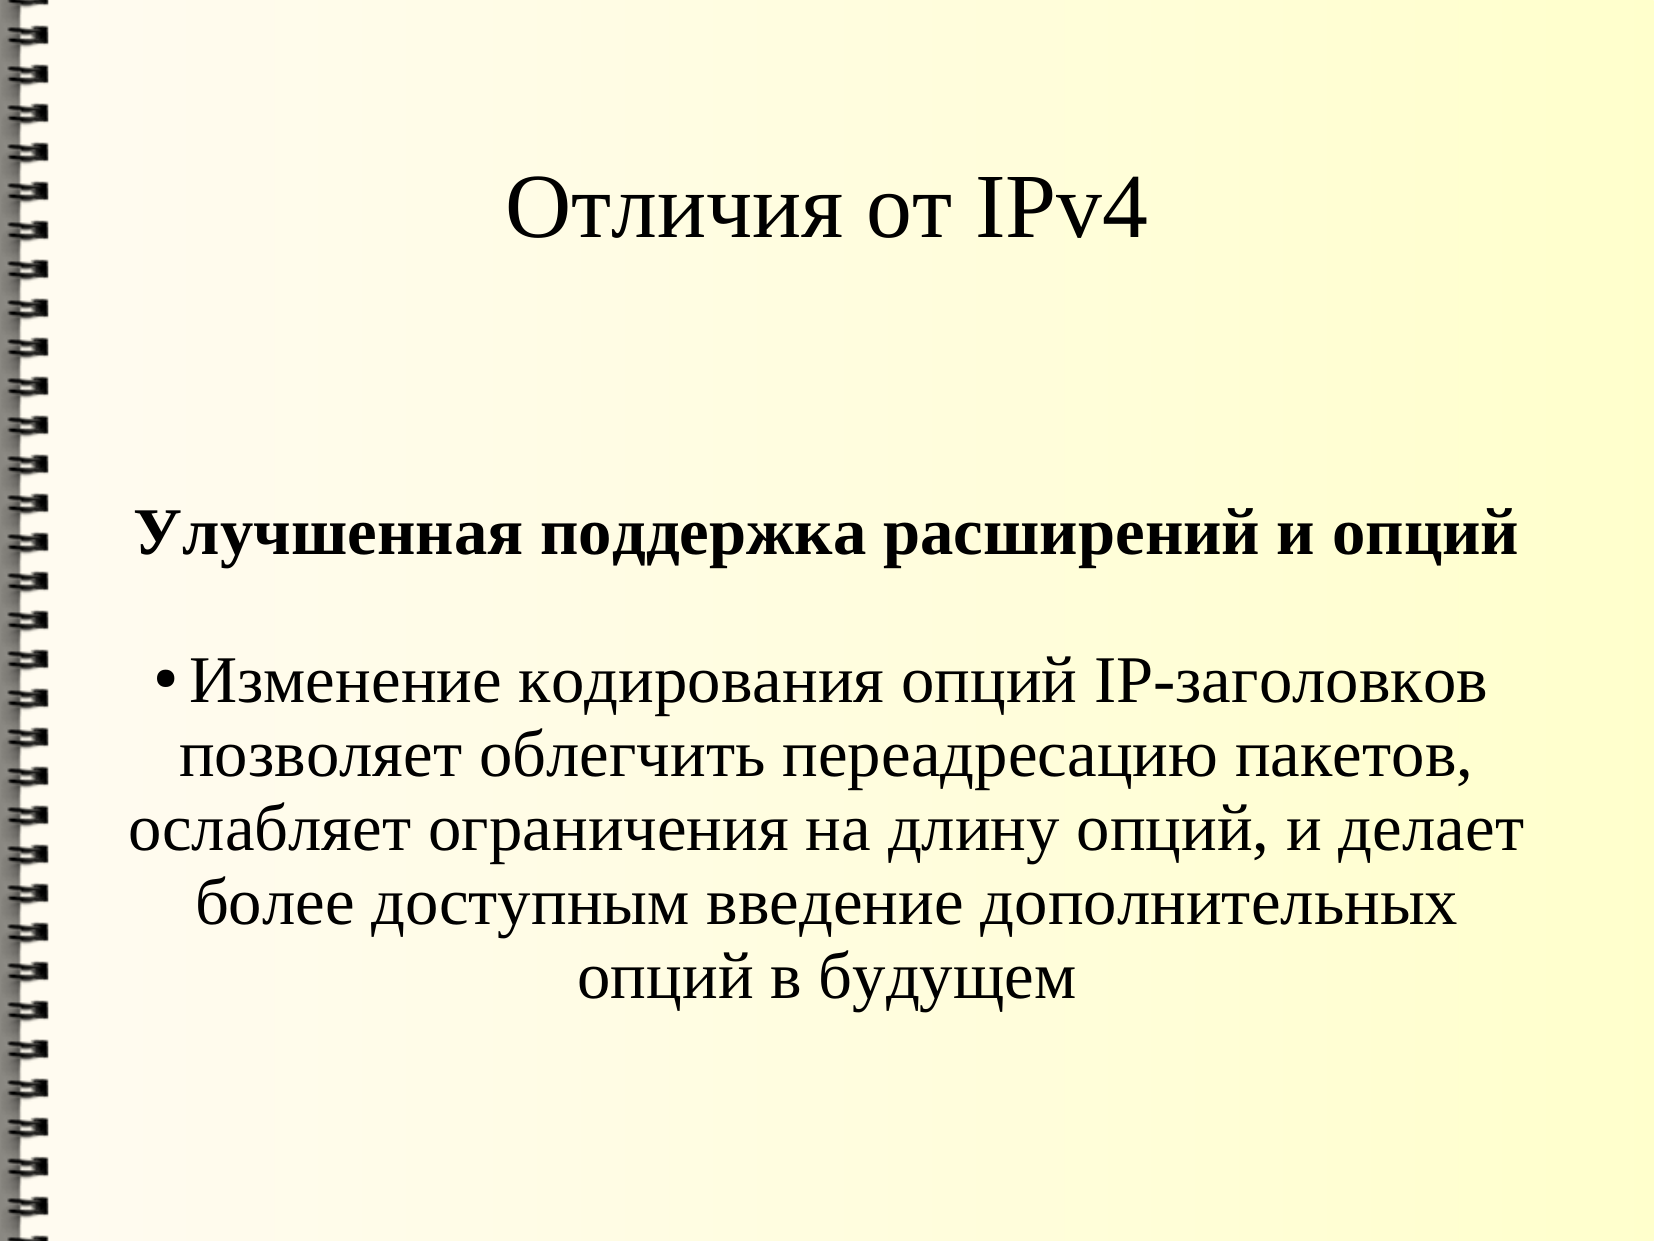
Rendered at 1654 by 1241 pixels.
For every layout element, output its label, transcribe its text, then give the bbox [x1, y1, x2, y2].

title Отличия от IPv4 [121, 102, 1534, 311]
picture [0, 0, 1654, 1241]
subtitle Улучшенная поддержка расширений и опций Изменение кодирования опций IP-заголовков позволяет облегчить переадресацию пакетов, ослабляет ограничения на длину опций, и делает более доступным введение дополнительных опций в будущем [121, 344, 1534, 1164]
